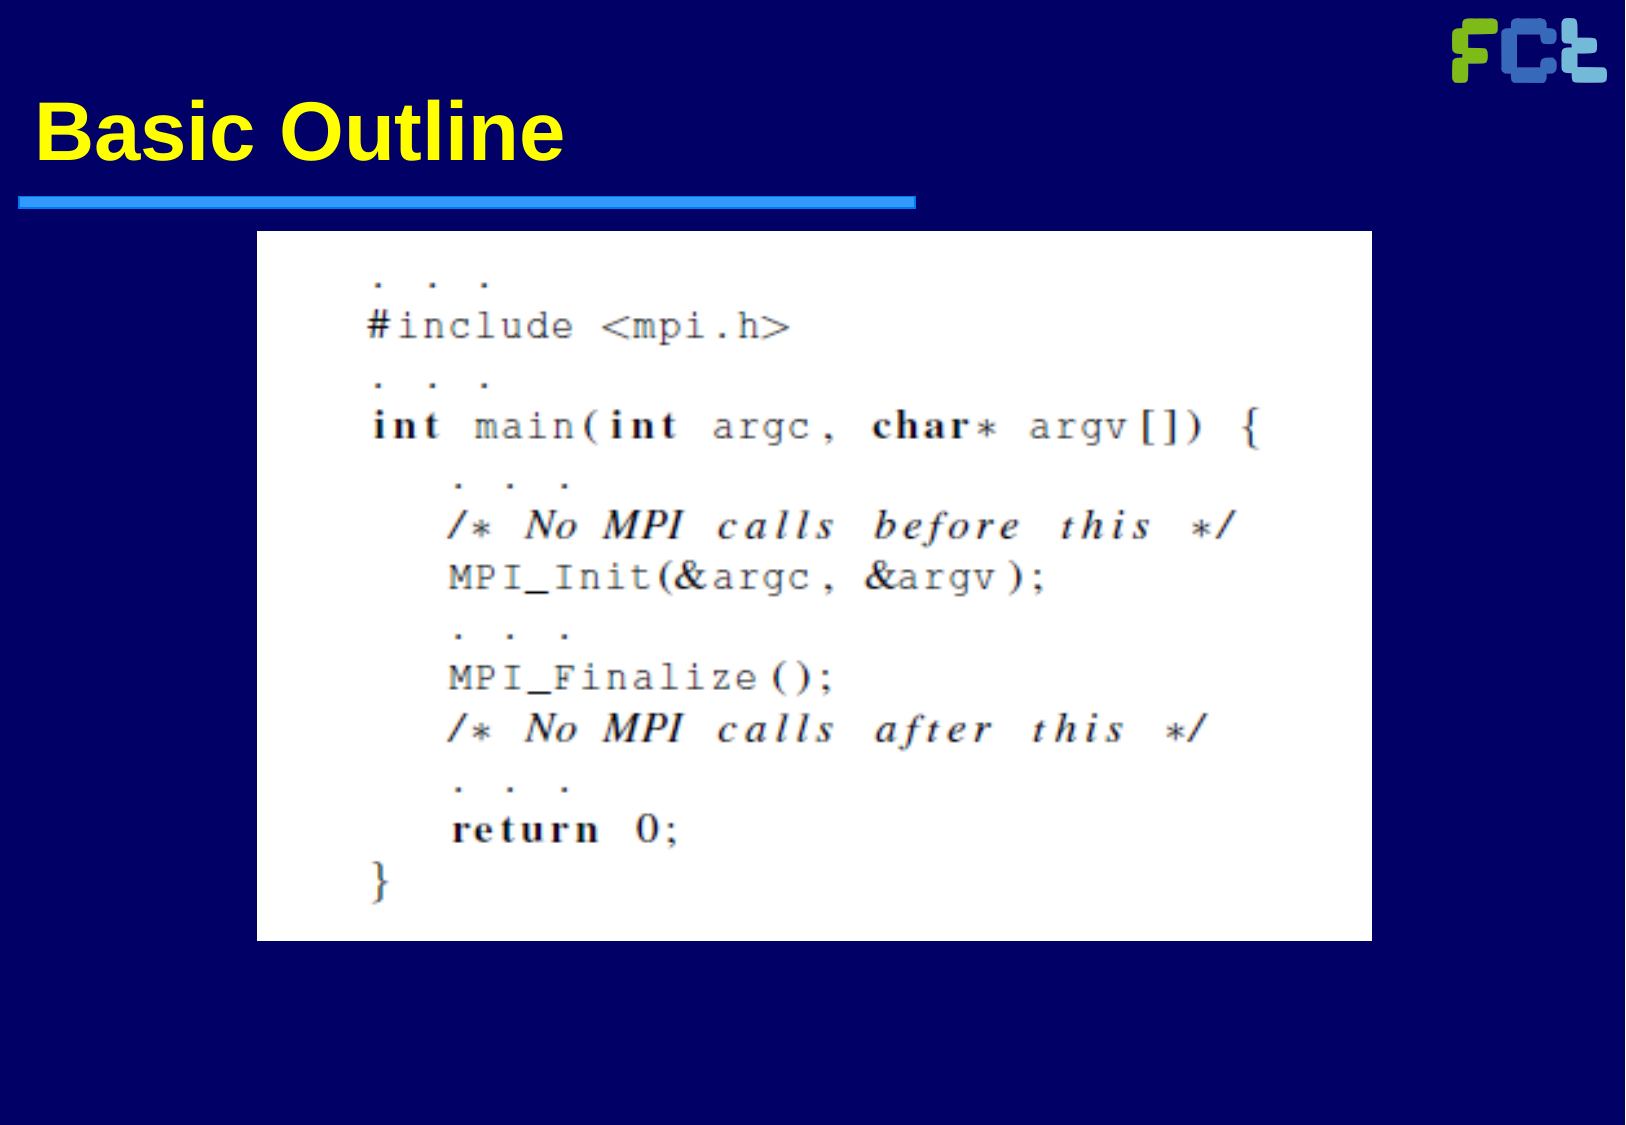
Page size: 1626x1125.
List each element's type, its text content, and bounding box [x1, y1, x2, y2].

picture [257, 231, 1372, 941]
title Basic Outline [19, 7, 1606, 185]
